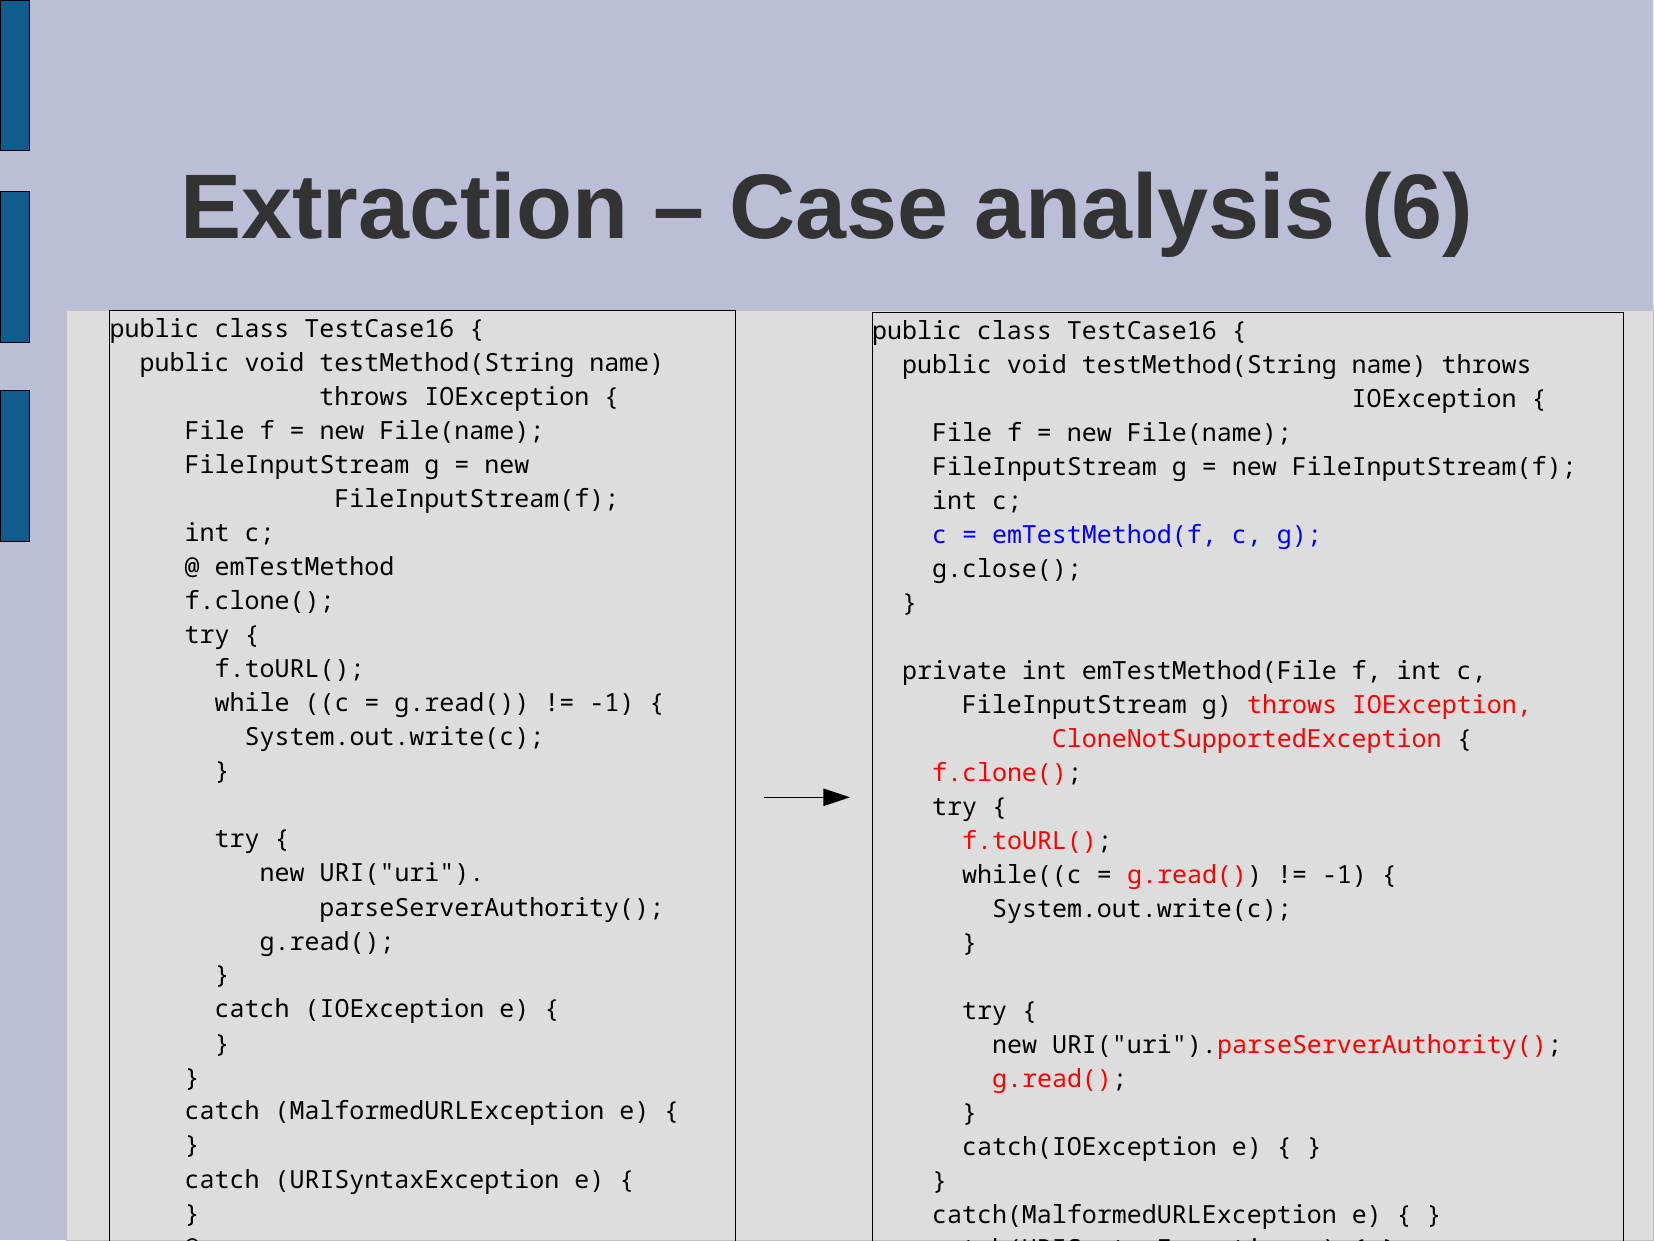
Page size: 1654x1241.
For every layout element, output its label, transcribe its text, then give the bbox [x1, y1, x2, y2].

title Extraction – Case analysis (6) [121, 102, 1534, 311]
text_box public class TestCase16 { public void testMethod(String name) throws IOException { File f = new File(name); FileInputStream g = new FileInputStream(f); int c; c = emTestMethod(f, c, g); g.close(); } private int emTestMethod(File f, int c, FileInputStream g) throws IOException, CloneNotSupportedException { f.clone(); try { f.toURL(); while((c = g.read()) != -1) { System.out.write(c); } try { new URI("uri").parseServerAuthority(); g.read(); } catch(IOException e) { } } catch(MalformedURLException e) { } catch(URISyntaxException e) { } return c; } } [872, 312, 1624, 1213]
text_box public class TestCase16 { public void testMethod(String name) throws IOException { File f = new File(name); FileInputStream g = new FileInputStream(f); int c; @ emTestMethod f.clone(); try { f.toURL(); while ((c = g.read()) != -1) { System.out.write(c); } try { new URI("uri"). parseServerAuthority(); g.read(); } catch (IOException e) { } } catch (MalformedURLException e) { } catch (URISyntaxException e) { } @ g.close(); } } [109, 310, 736, 1212]
